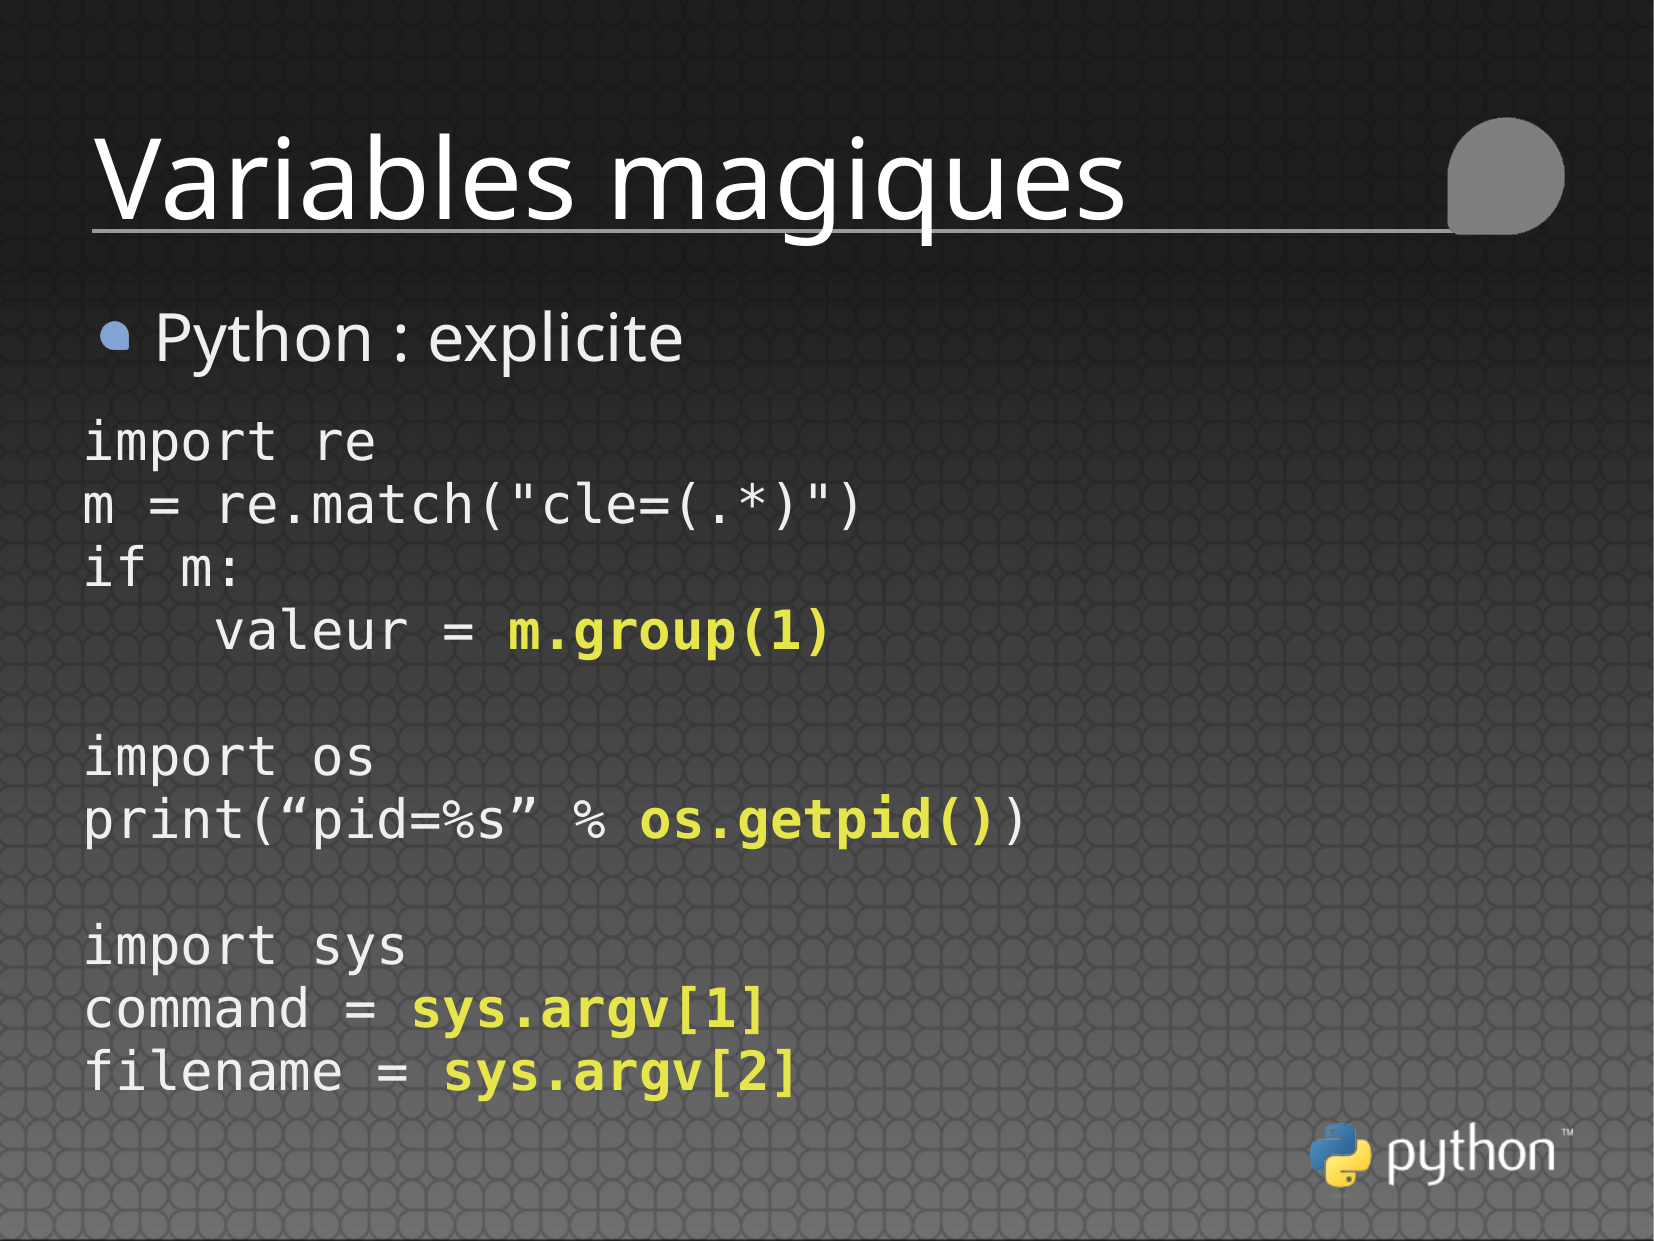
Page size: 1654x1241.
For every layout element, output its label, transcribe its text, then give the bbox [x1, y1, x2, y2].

list Python : explicite import re m = re.match("cle=(.*)") if m: valeur = m.group(1) import os print(“pid=%s” % os.getpid()) import sys command = sys.argv[1] filename = sys.argv[2] [82, 290, 1571, 1094]
title Variables magiques [94, 100, 1426, 251]
picture [0, 0, 1654, 1241]
